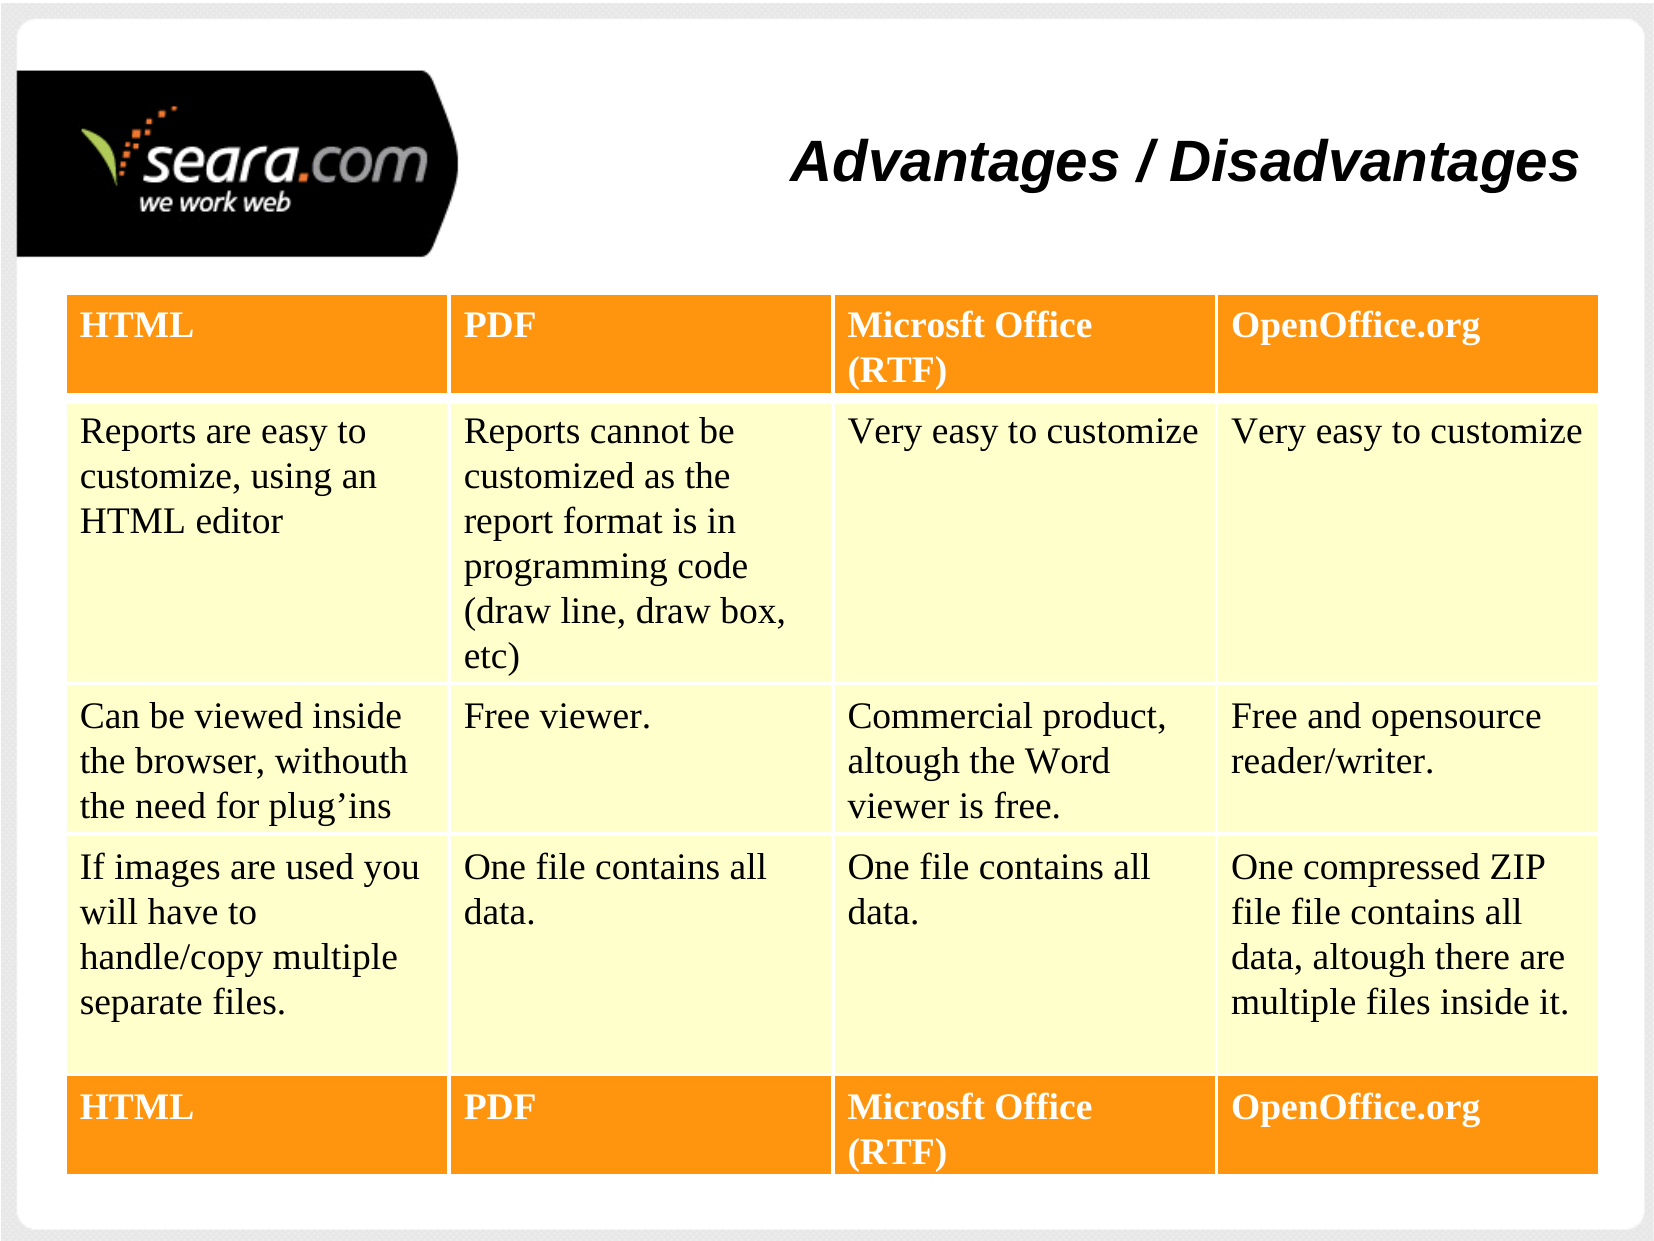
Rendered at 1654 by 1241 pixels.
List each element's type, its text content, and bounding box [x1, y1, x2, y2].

table_header HTML [67, 295, 447, 393]
table_cell One compressed ZIP file file contains all data, altough there are multiple files inside it. [1218, 836, 1598, 1073]
table_cell PDF [451, 1076, 831, 1174]
table_cell Can be viewed inside the browser, withouth the need for plug’ins [67, 685, 447, 832]
table_cell Free and opensource reader/writer. [1218, 685, 1598, 832]
table_header PDF [451, 295, 831, 393]
table_cell One file contains all data. [451, 836, 831, 1073]
table_cell HTML [67, 1076, 447, 1174]
table_cell If images are used you will have to handle/copy multiple separate files. [67, 836, 447, 1073]
table_cell Microsft Office (RTF) [835, 1076, 1215, 1174]
table_header Microsft Office (RTF) [835, 295, 1215, 393]
table_cell Commercial product, altough the Word viewer is free. [835, 685, 1215, 832]
table_cell Reports cannot be customized as the report format is in programming code (draw line, draw box, etc) [451, 404, 831, 682]
table_cell Very easy to customize [835, 404, 1215, 682]
table_cell One file contains all data. [835, 836, 1215, 1073]
table_cell Very easy to customize [1218, 404, 1598, 682]
table_header OpenOffice.org [1218, 295, 1598, 393]
table_cell Reports are easy to customize, using an HTML editor [67, 404, 447, 682]
table_cell Free viewer. [451, 685, 831, 832]
title Advantages / Disadvantages [531, 89, 1582, 237]
table_cell OpenOffice.org [1218, 1076, 1598, 1174]
